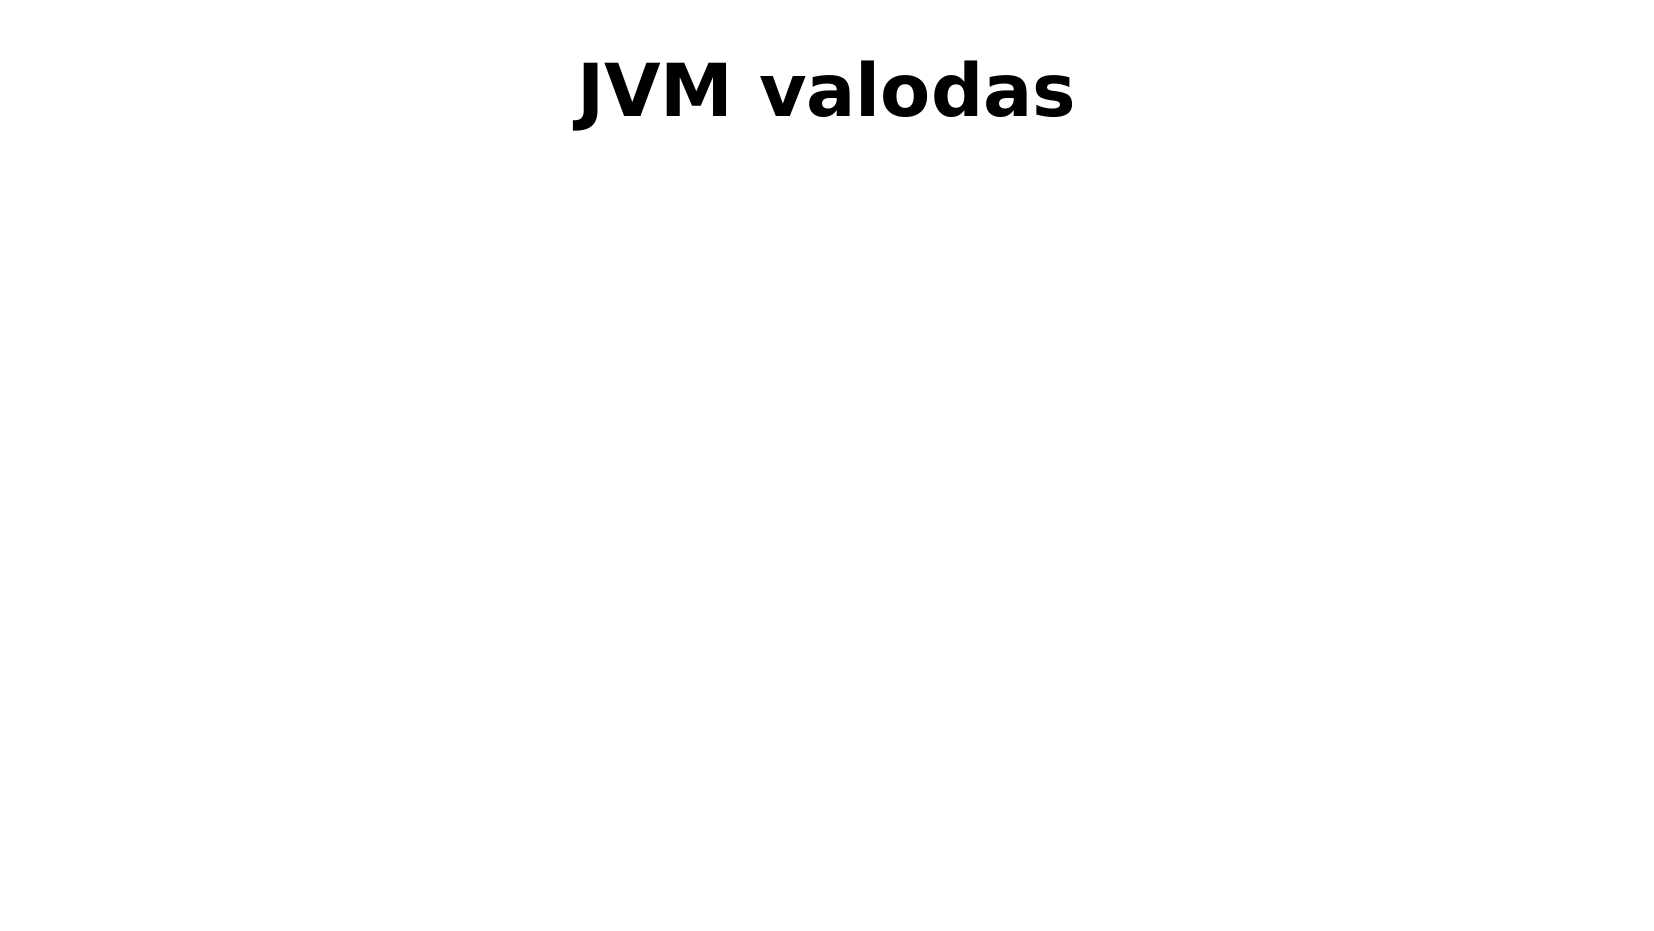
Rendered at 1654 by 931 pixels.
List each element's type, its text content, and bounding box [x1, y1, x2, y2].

title JVM valodas [82, 37, 1571, 147]
